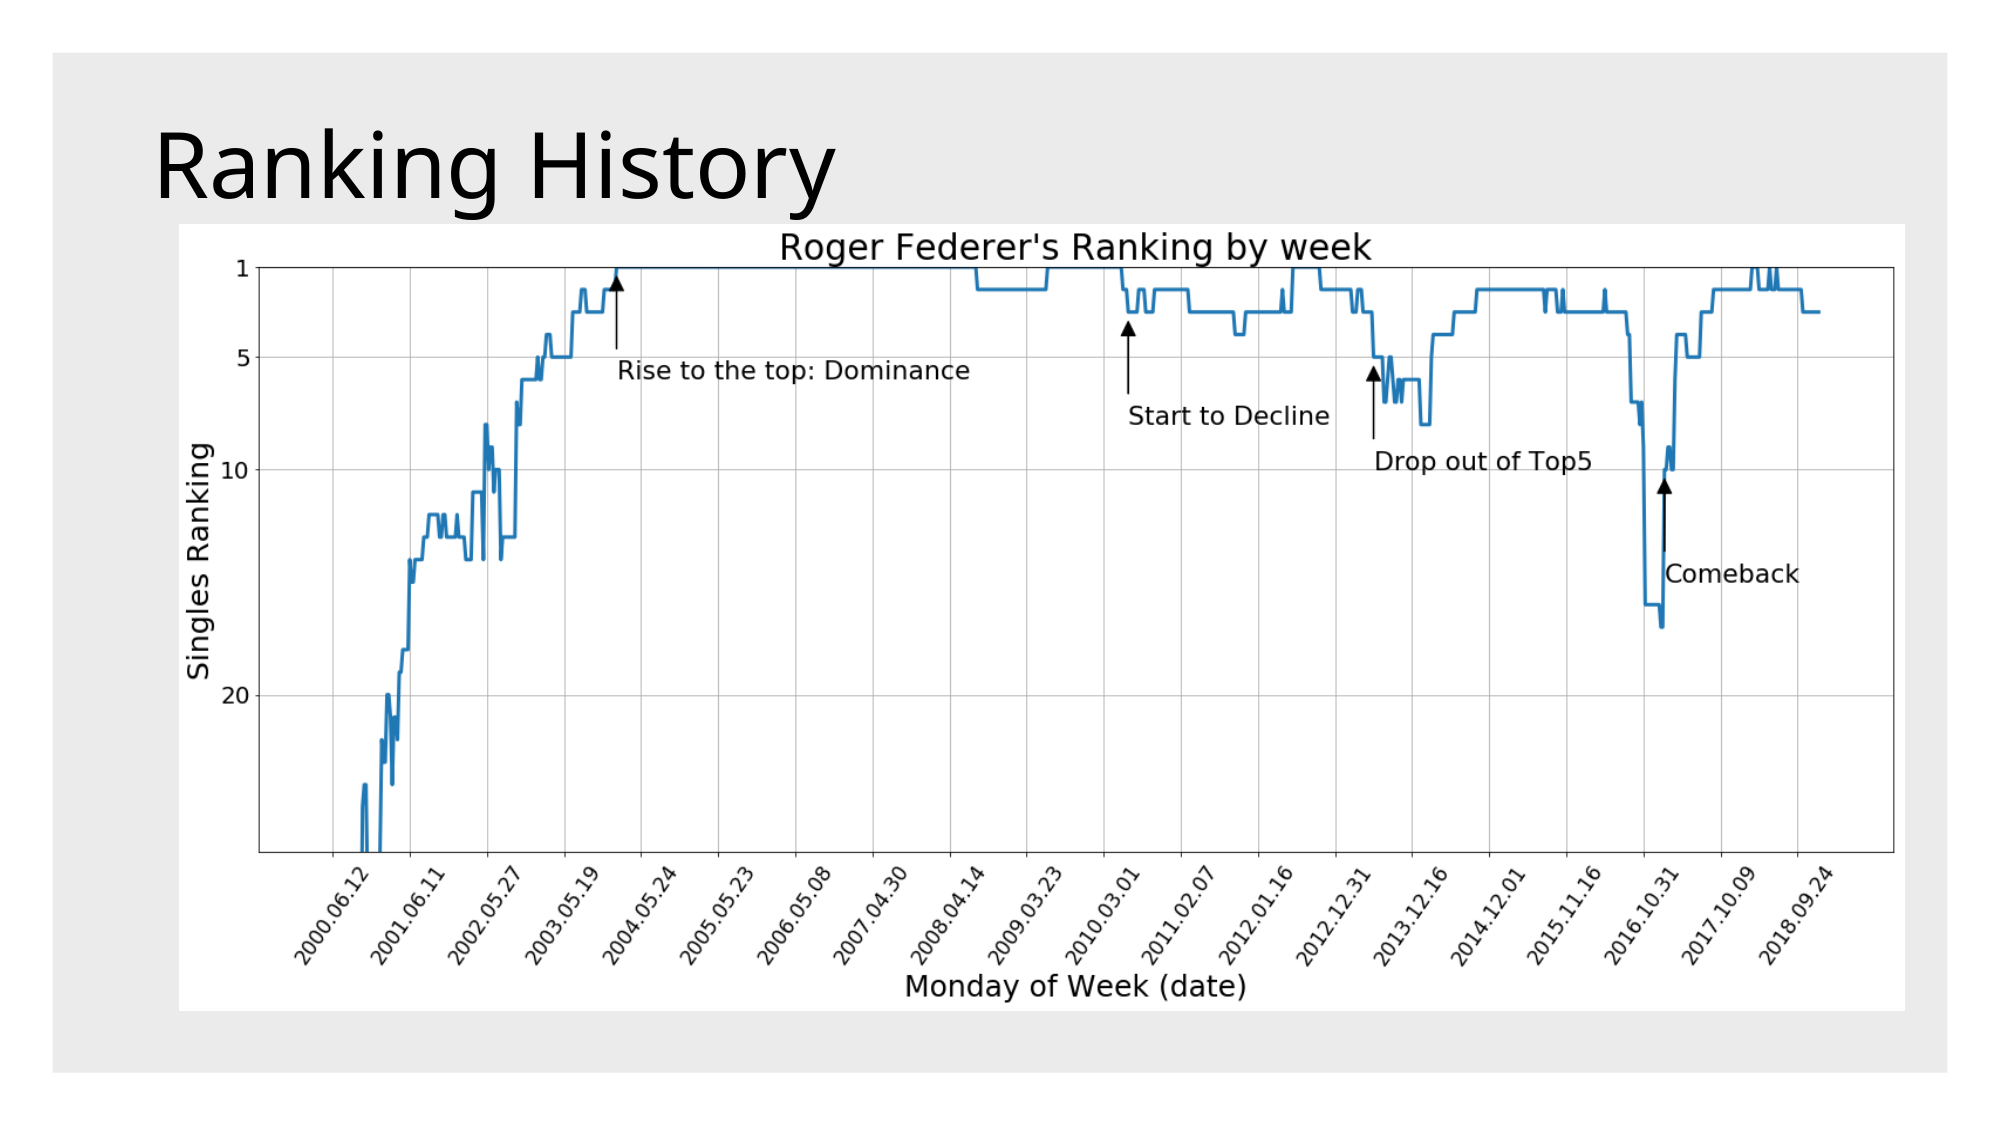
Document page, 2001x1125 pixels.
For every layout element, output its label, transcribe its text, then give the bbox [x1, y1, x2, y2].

text_box [53, 53, 1947, 1073]
picture [179, 224, 1905, 1011]
title Ranking History [137, 59, 1863, 278]
